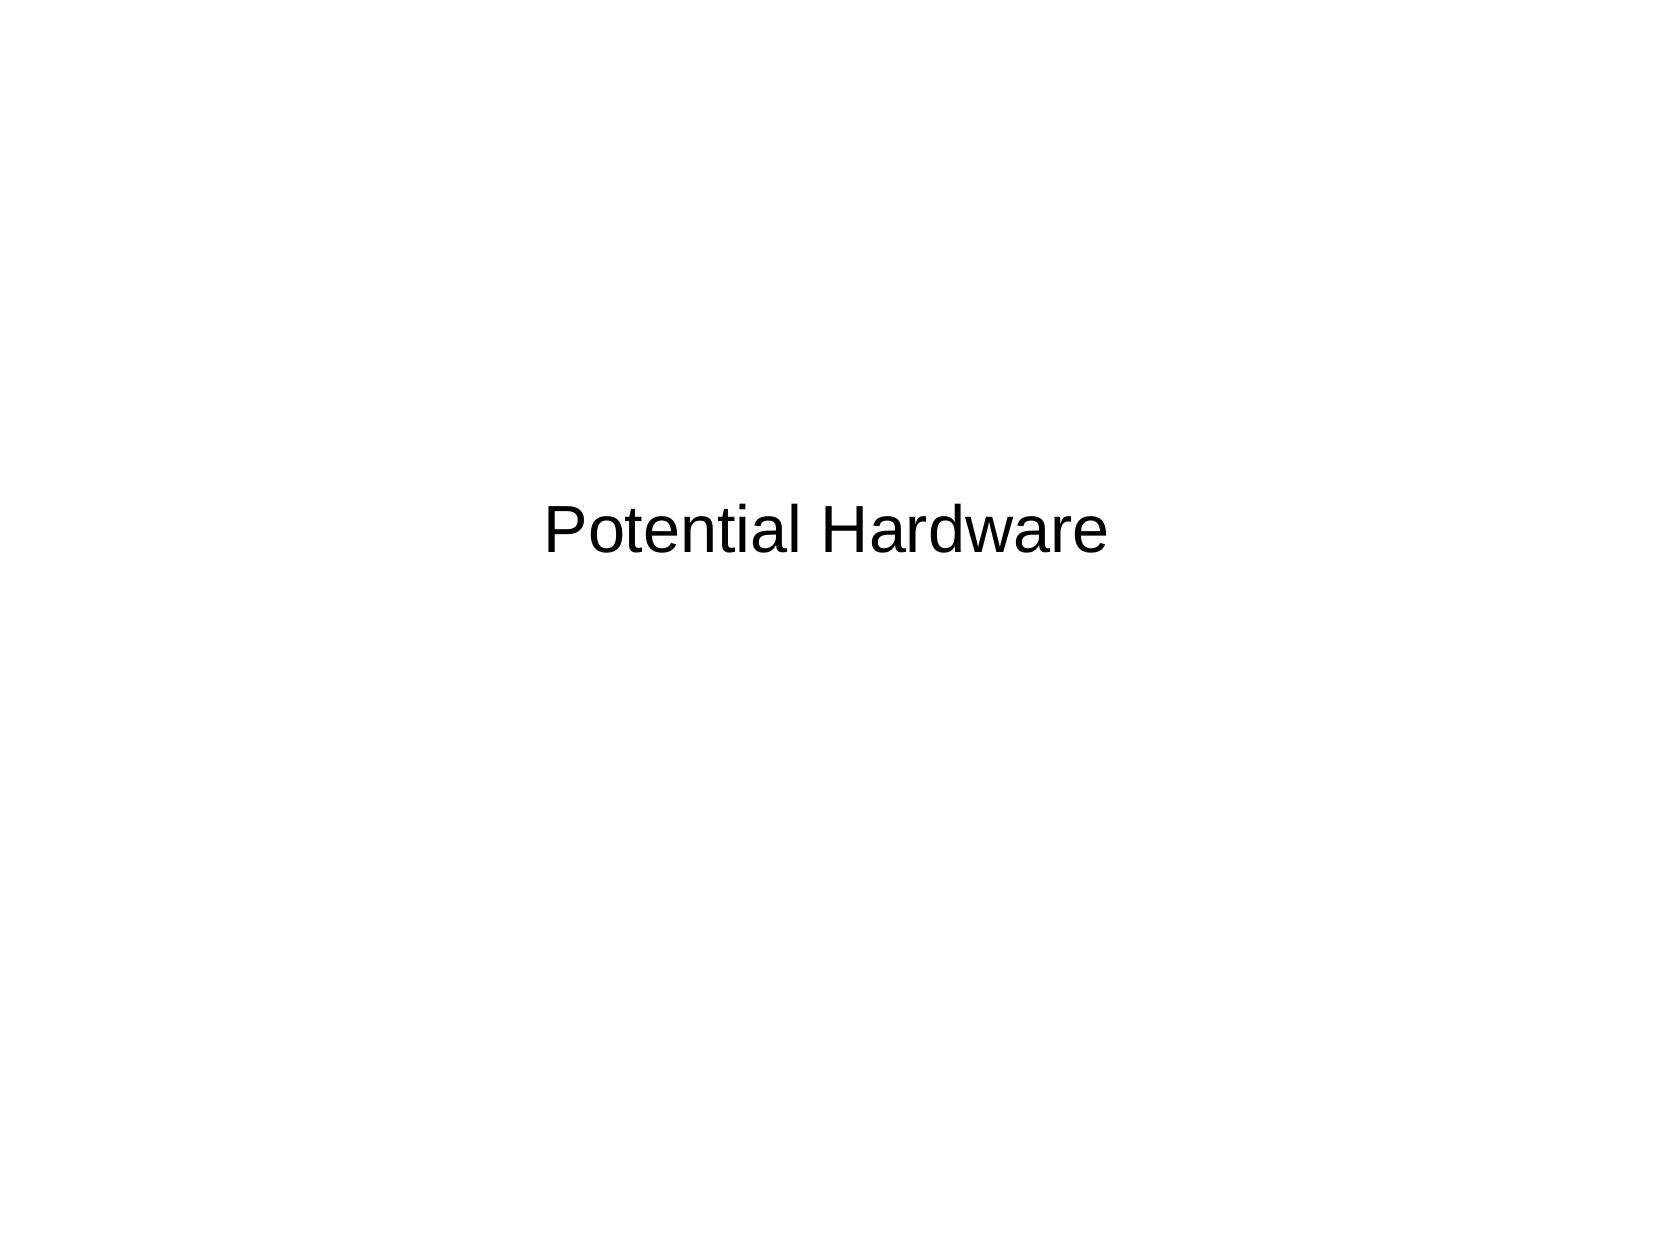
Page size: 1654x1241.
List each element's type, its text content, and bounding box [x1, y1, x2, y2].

subtitle Potential Hardware [82, 49, 1571, 1010]
